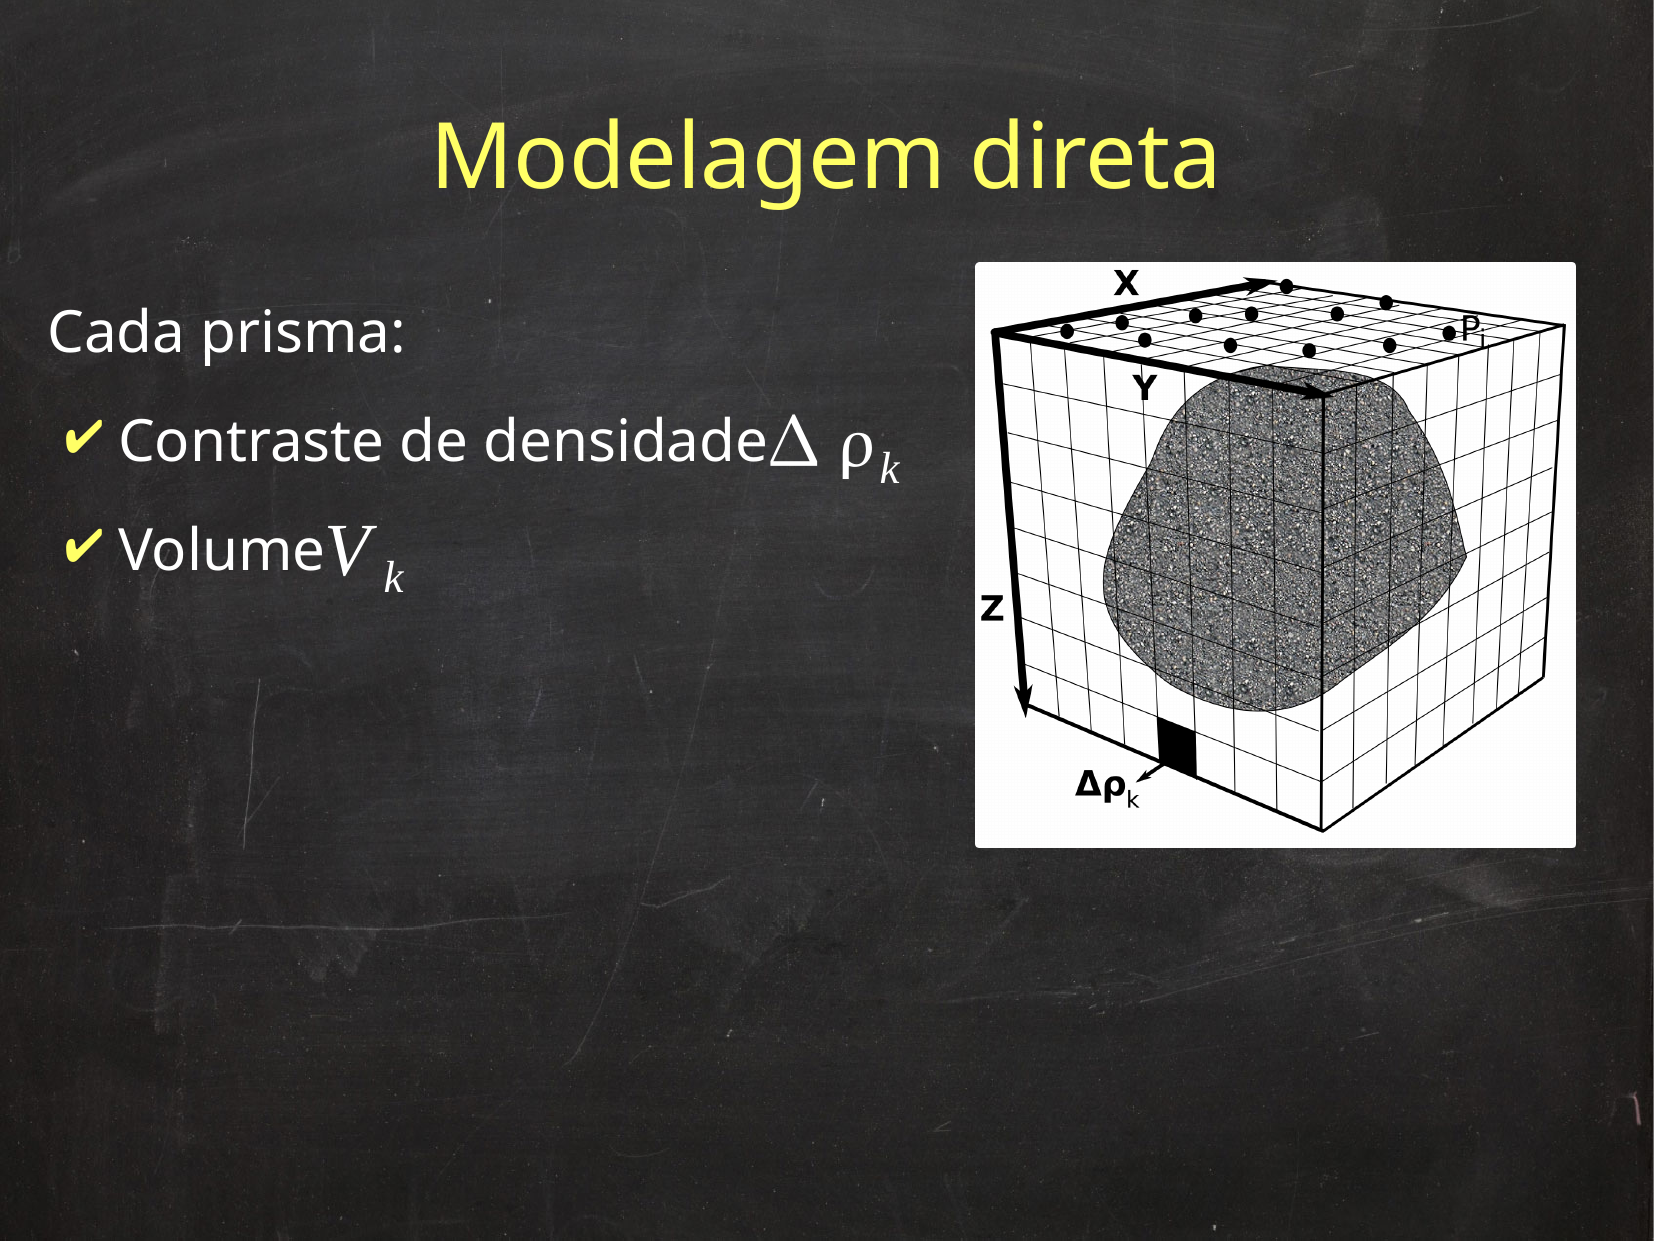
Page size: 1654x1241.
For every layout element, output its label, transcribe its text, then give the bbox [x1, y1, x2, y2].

picture [0, 0, 1654, 1241]
list Cada prisma: Contraste de densidade Volume [47, 290, 1536, 1238]
title Modelagem direta [82, 56, 1571, 250]
chart [762, 399, 906, 494]
chart [317, 508, 410, 603]
